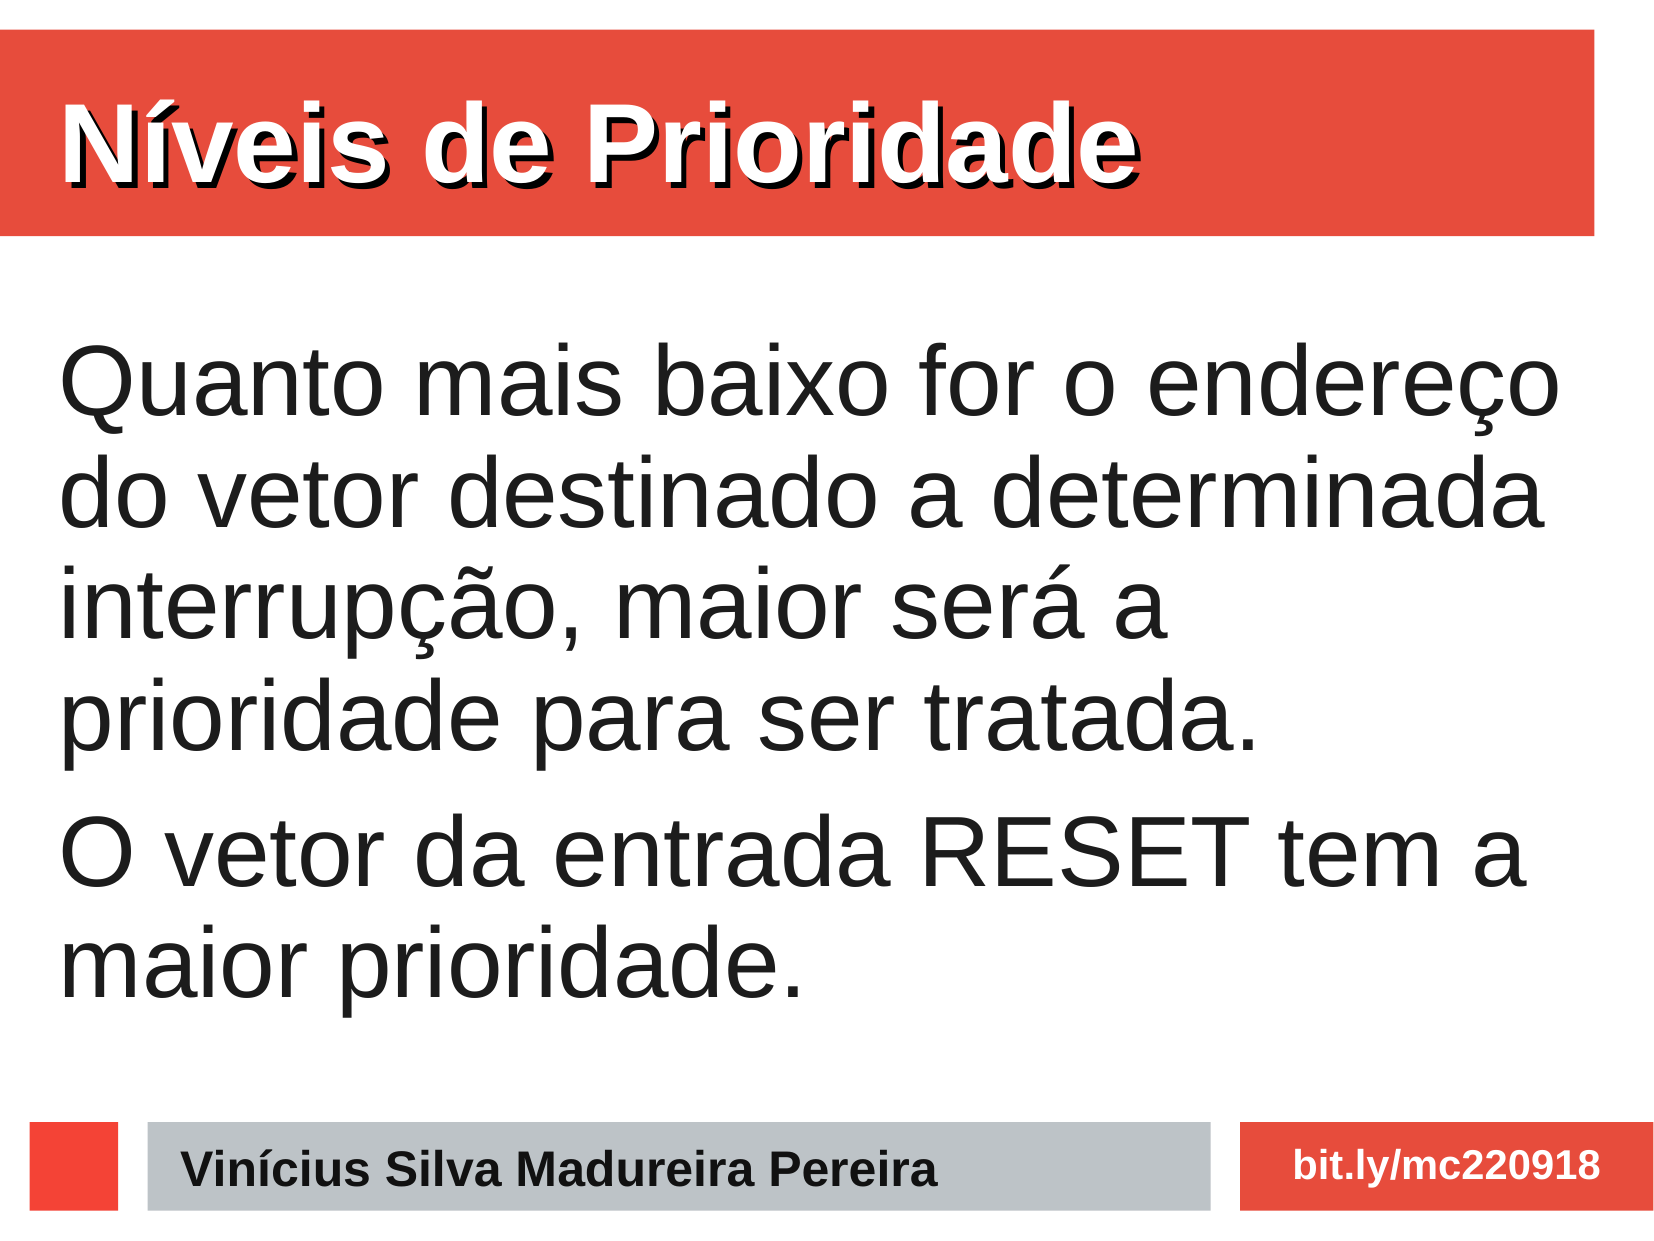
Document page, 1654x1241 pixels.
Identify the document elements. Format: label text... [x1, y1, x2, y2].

text_box Vinícius Silva Madureira Pereira [165, 1133, 1170, 1205]
title Níveis de Prioridade [59, 59, 1595, 207]
text_box bit.ly/mc220918 [1228, 1133, 1654, 1205]
list Quanto mais baixo for o endereço do vetor destinado a determinada interrupção, maior será a prioridade para ser tratada. O vetor da entrada RESET tem a maior prioridade. [59, 324, 1565, 1093]
